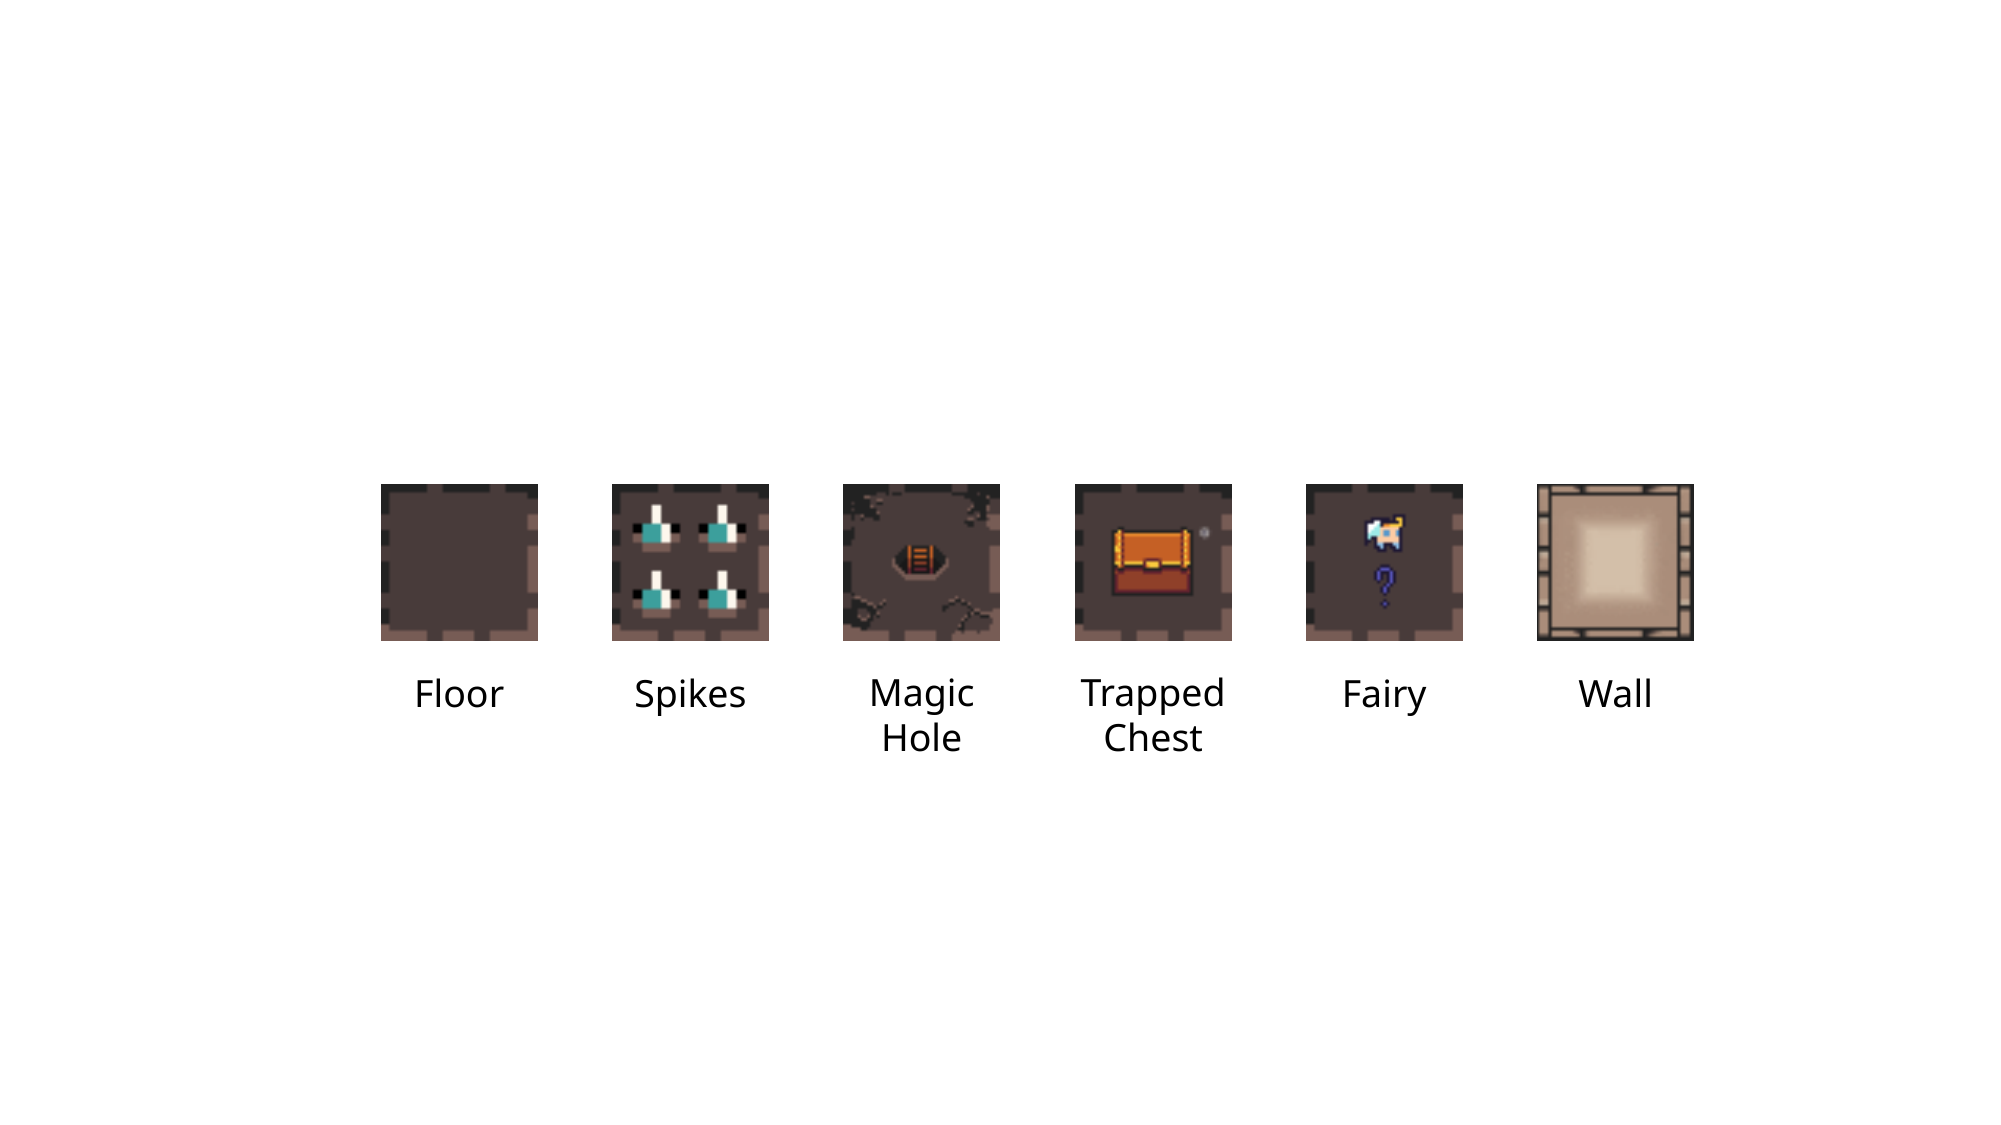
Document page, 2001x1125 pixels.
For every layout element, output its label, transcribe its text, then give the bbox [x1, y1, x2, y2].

picture [612, 484, 769, 641]
picture [1537, 484, 1694, 641]
picture [843, 484, 1000, 641]
text_box Spikes [616, 662, 765, 723]
text_box Fairy [1325, 662, 1444, 723]
text_box Trapped Chest [1058, 661, 1248, 768]
picture [1075, 484, 1232, 641]
picture [381, 484, 538, 641]
text_box Floor [399, 662, 519, 723]
picture [1306, 484, 1463, 641]
text_box Wall [1560, 662, 1672, 723]
text_box Magic Hole [849, 661, 995, 768]
